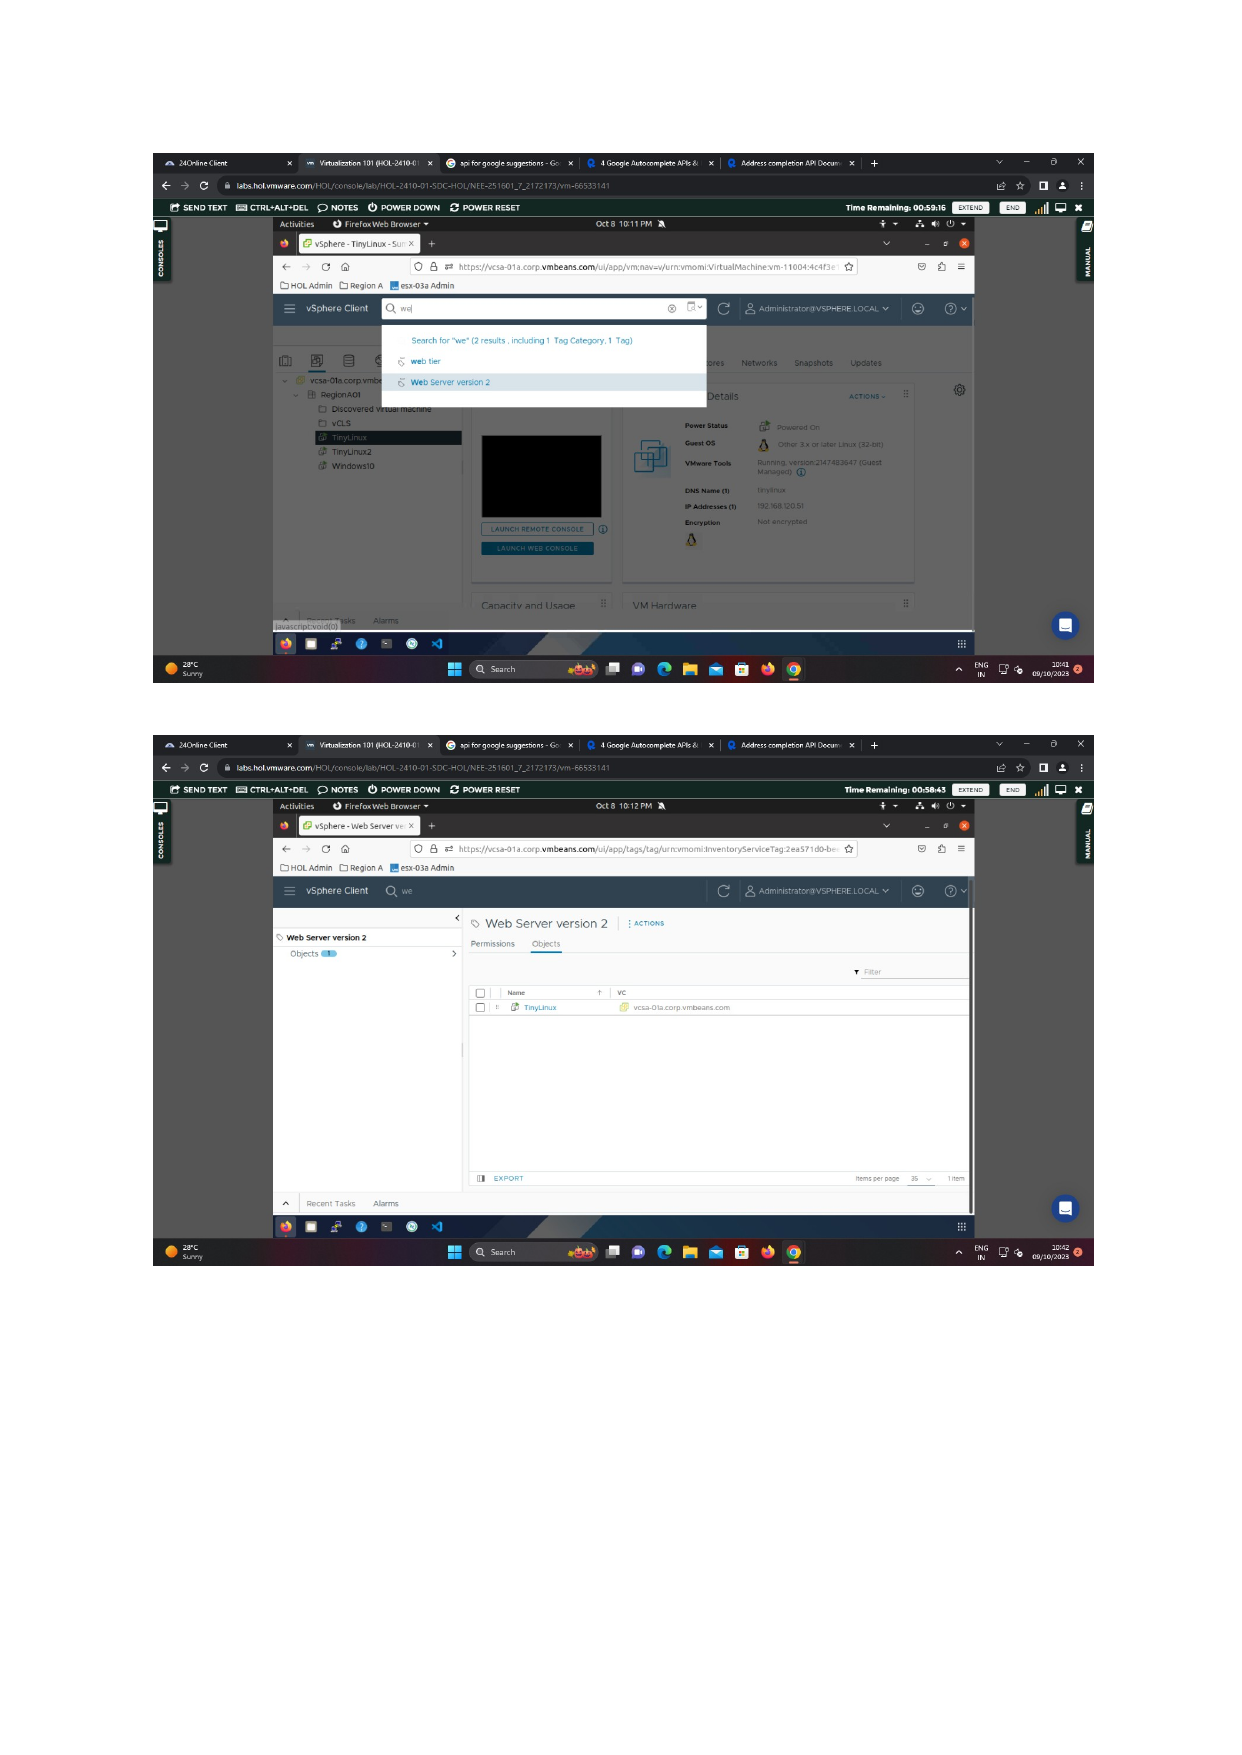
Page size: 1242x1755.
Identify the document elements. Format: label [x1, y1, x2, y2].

picture [153, 153, 1094, 683]
picture [153, 735, 1094, 1266]
